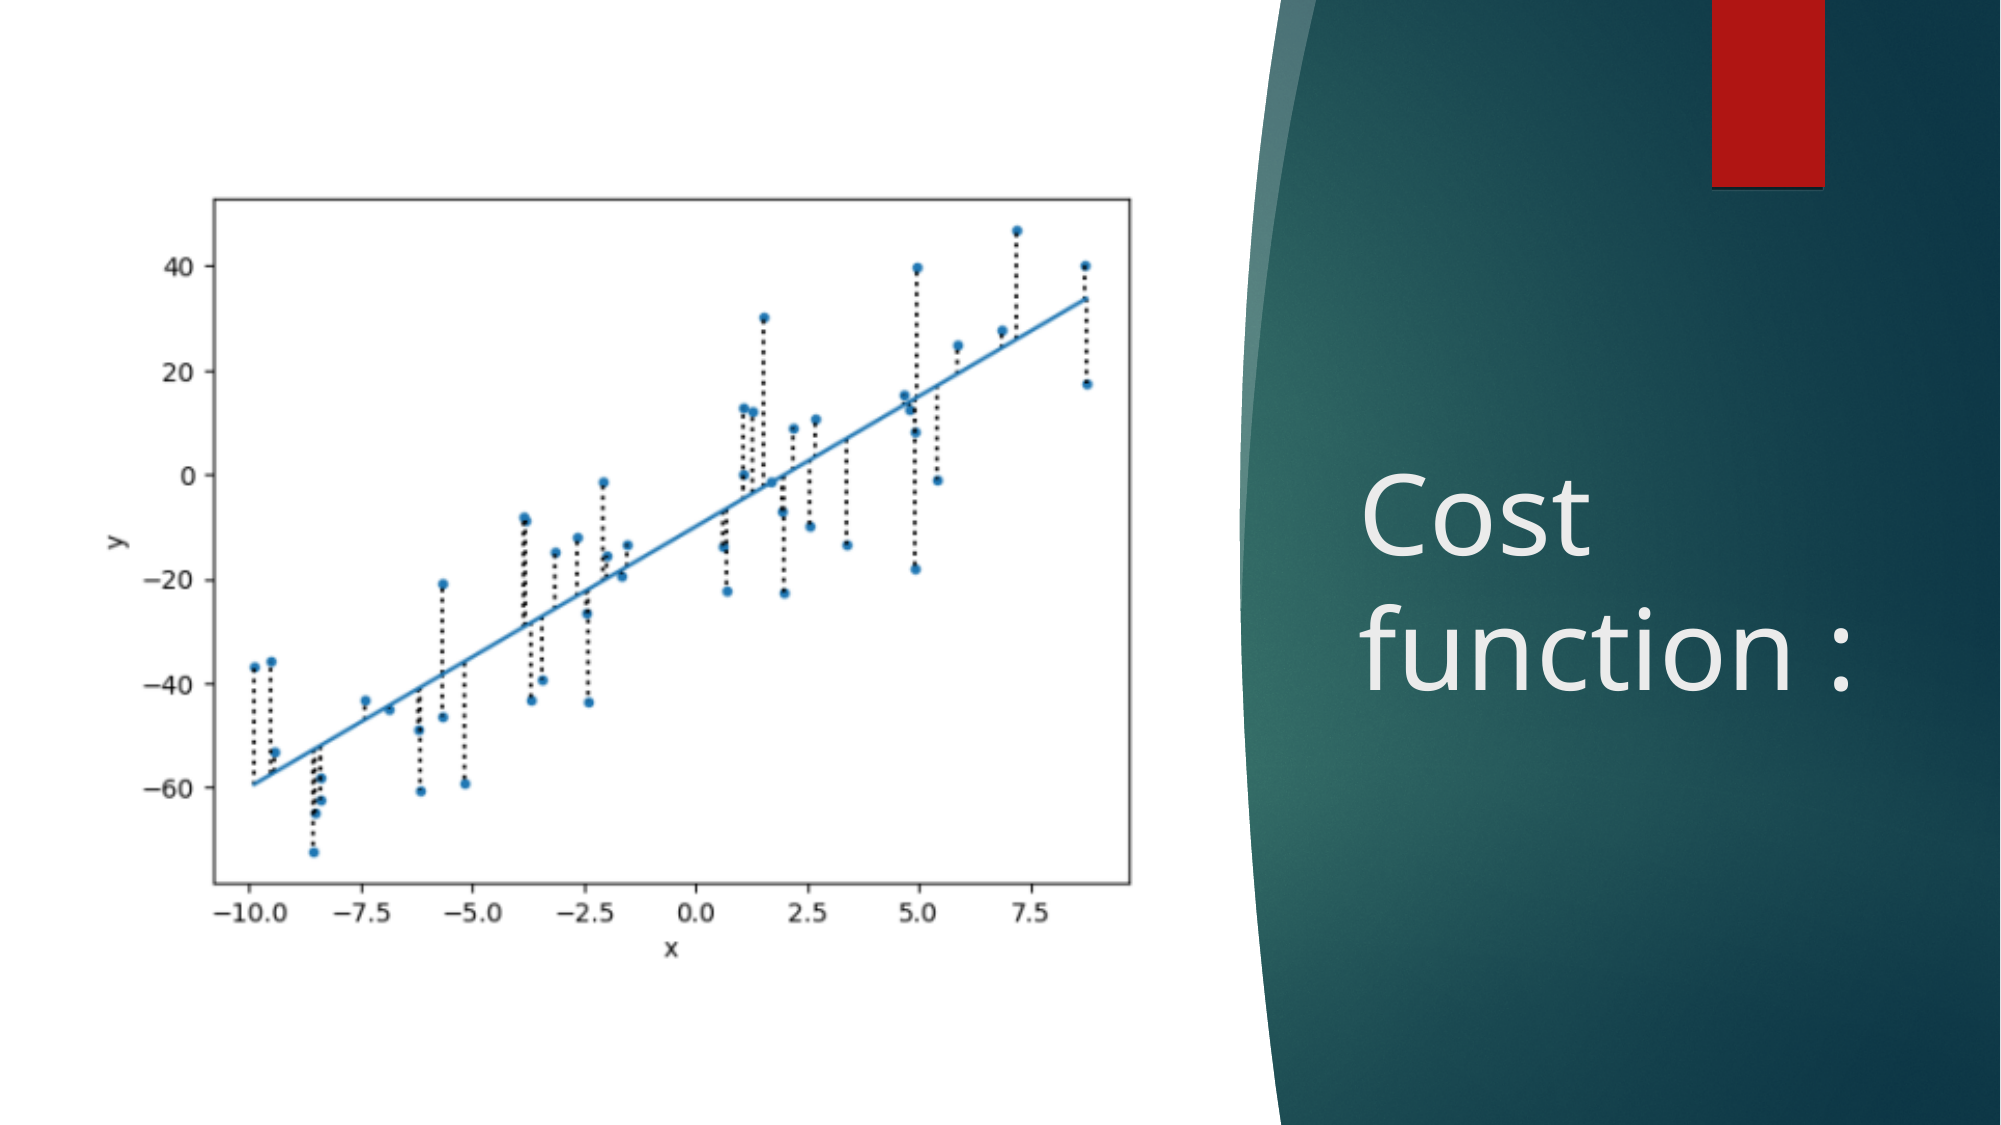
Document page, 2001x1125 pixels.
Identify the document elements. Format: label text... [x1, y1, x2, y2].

picture [105, 187, 1135, 963]
title Cost function : [1343, 217, 1894, 721]
text_box [0, 0, 2000, 1125]
